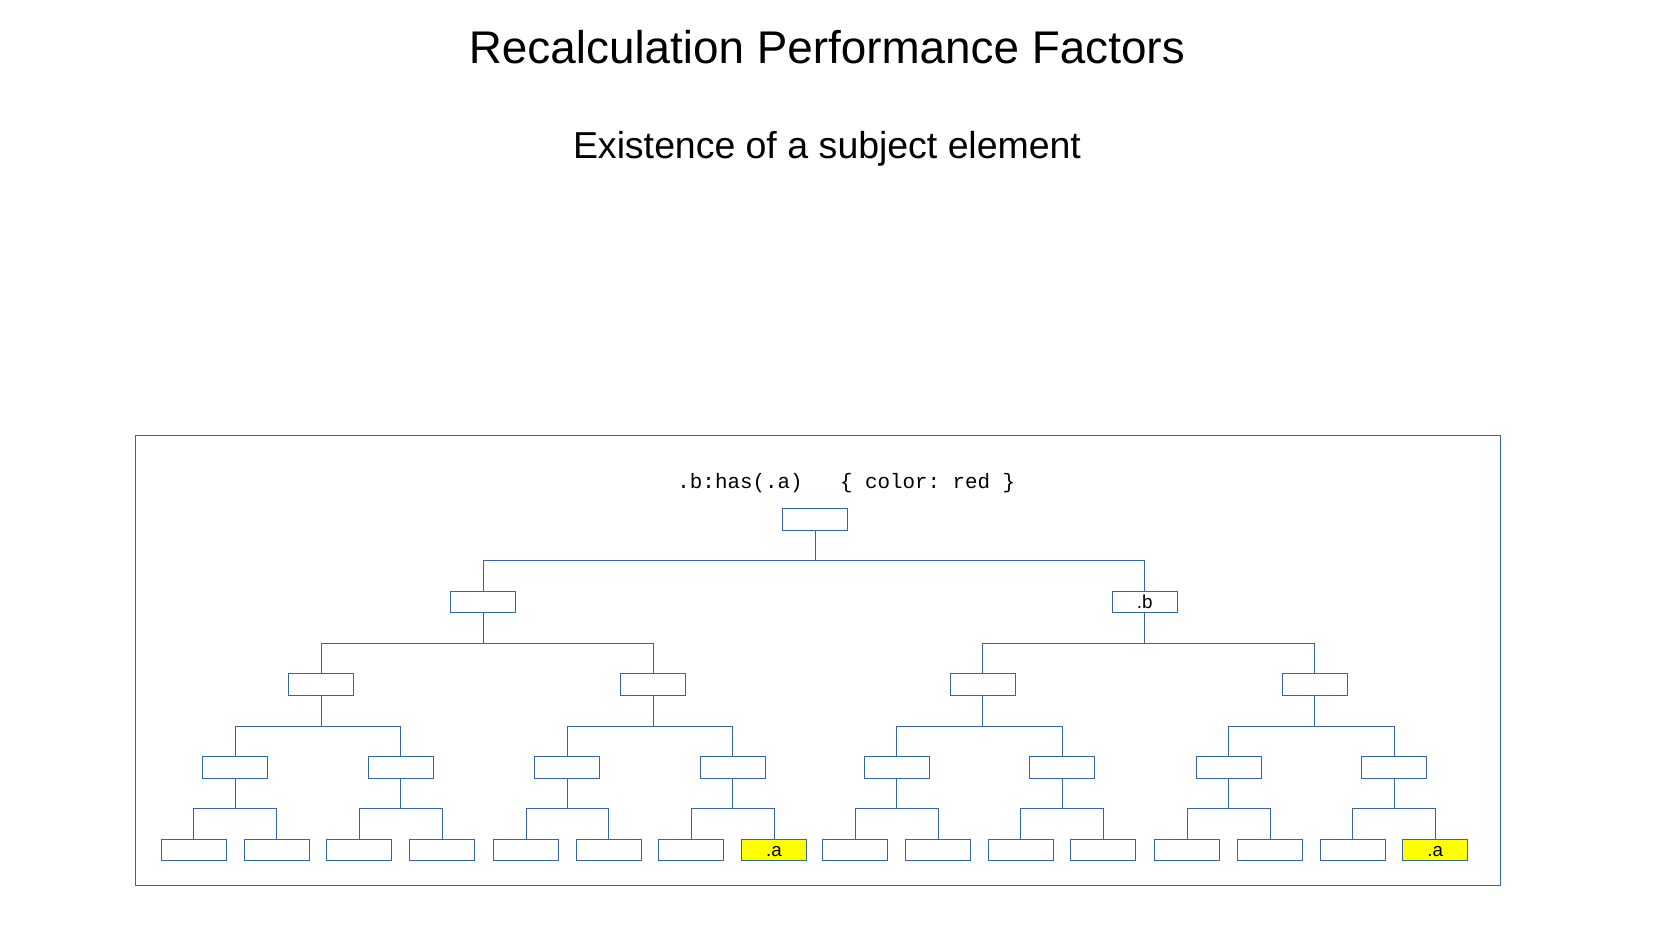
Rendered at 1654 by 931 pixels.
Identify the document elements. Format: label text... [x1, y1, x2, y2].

text_box Recalculation Performance Factors Existence of a subject element [0, 15, 1654, 175]
text_box [135, 435, 1501, 886]
